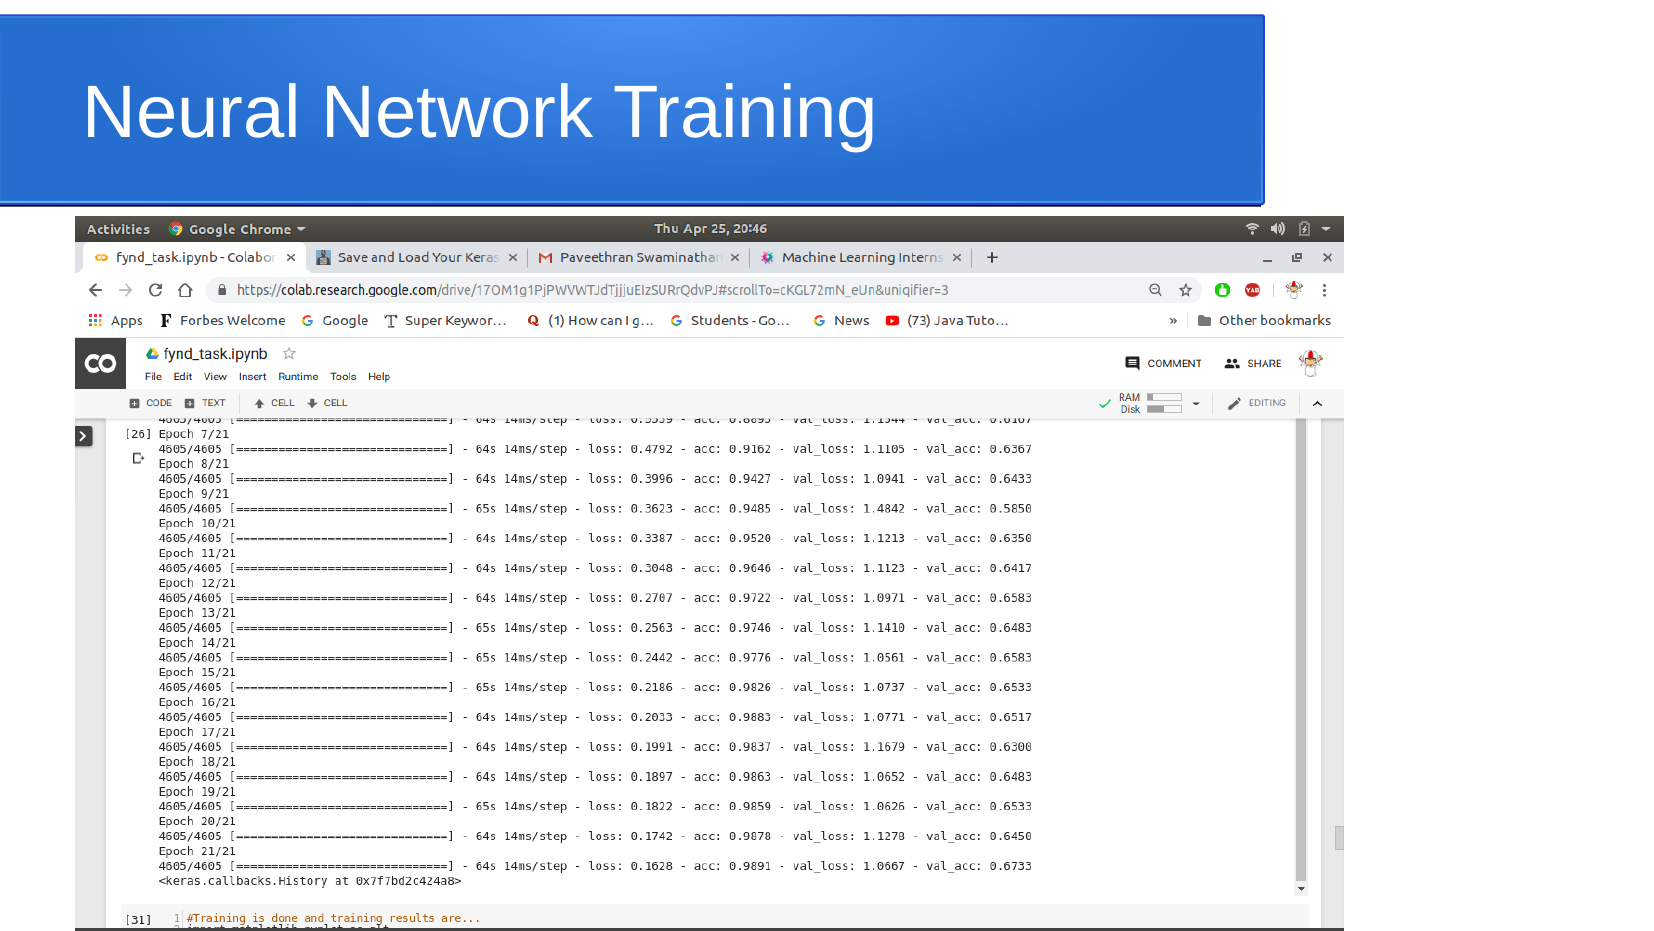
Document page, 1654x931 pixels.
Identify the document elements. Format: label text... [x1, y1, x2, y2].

title Neural Network Training [82, 35, 1235, 189]
picture [75, 216, 1344, 931]
